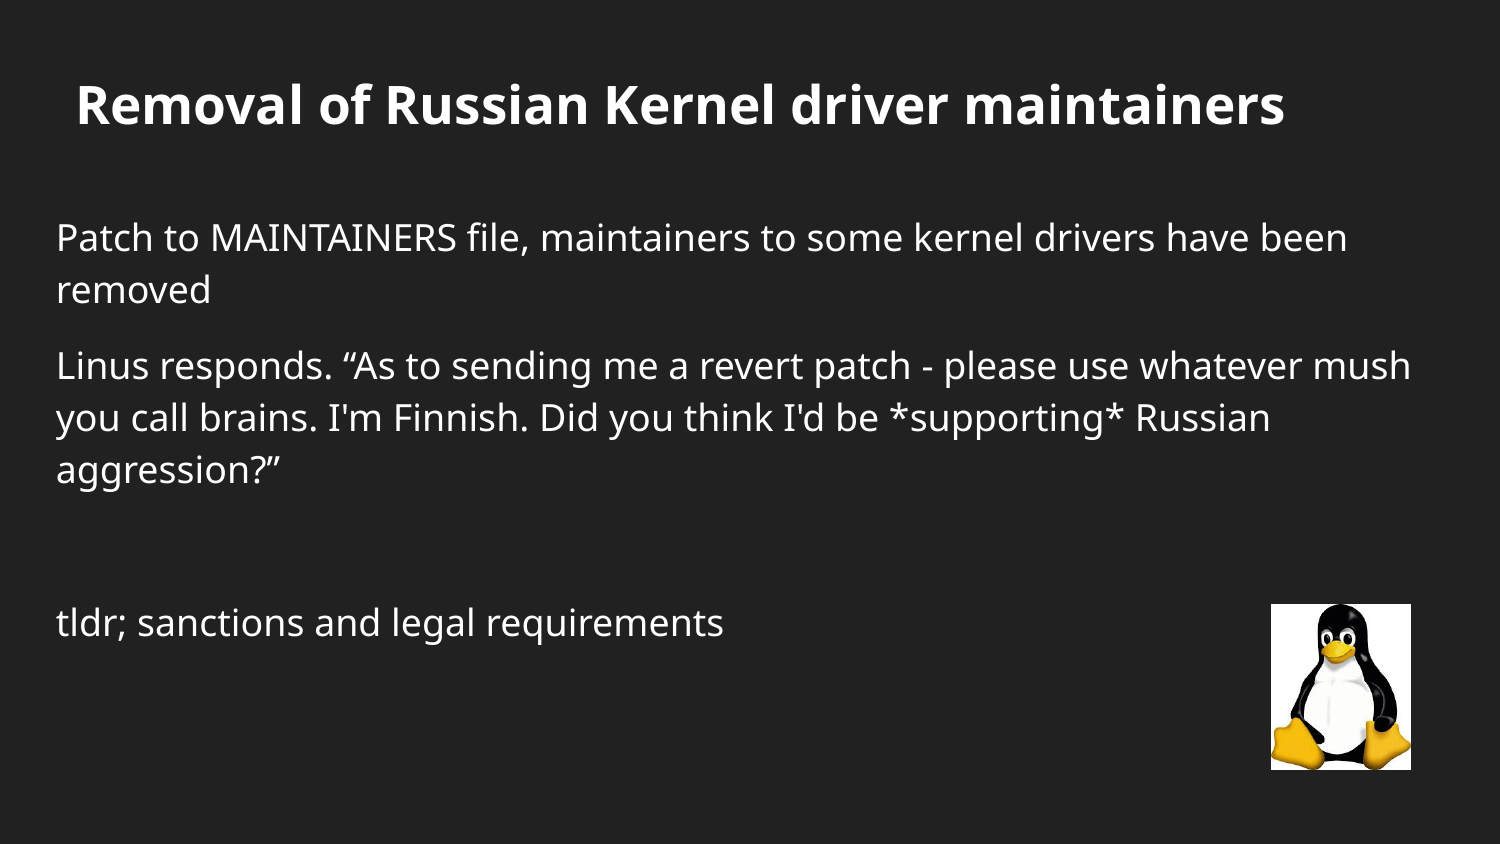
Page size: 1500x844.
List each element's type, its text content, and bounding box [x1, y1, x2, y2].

title Removal of Russian Kernel driver maintainers [60, 56, 1440, 151]
picture [1271, 604, 1411, 770]
list Patch to MAINTAINERS file, maintainers to some kernel drivers have been removed Linus responds. “As to sending me a revert patch - please use whatever mush you call brains. I'm Finnish. Did you think I'd be *supporting* Russian aggression?” tldr; sanctions and legal requirements [40, 192, 1460, 770]
